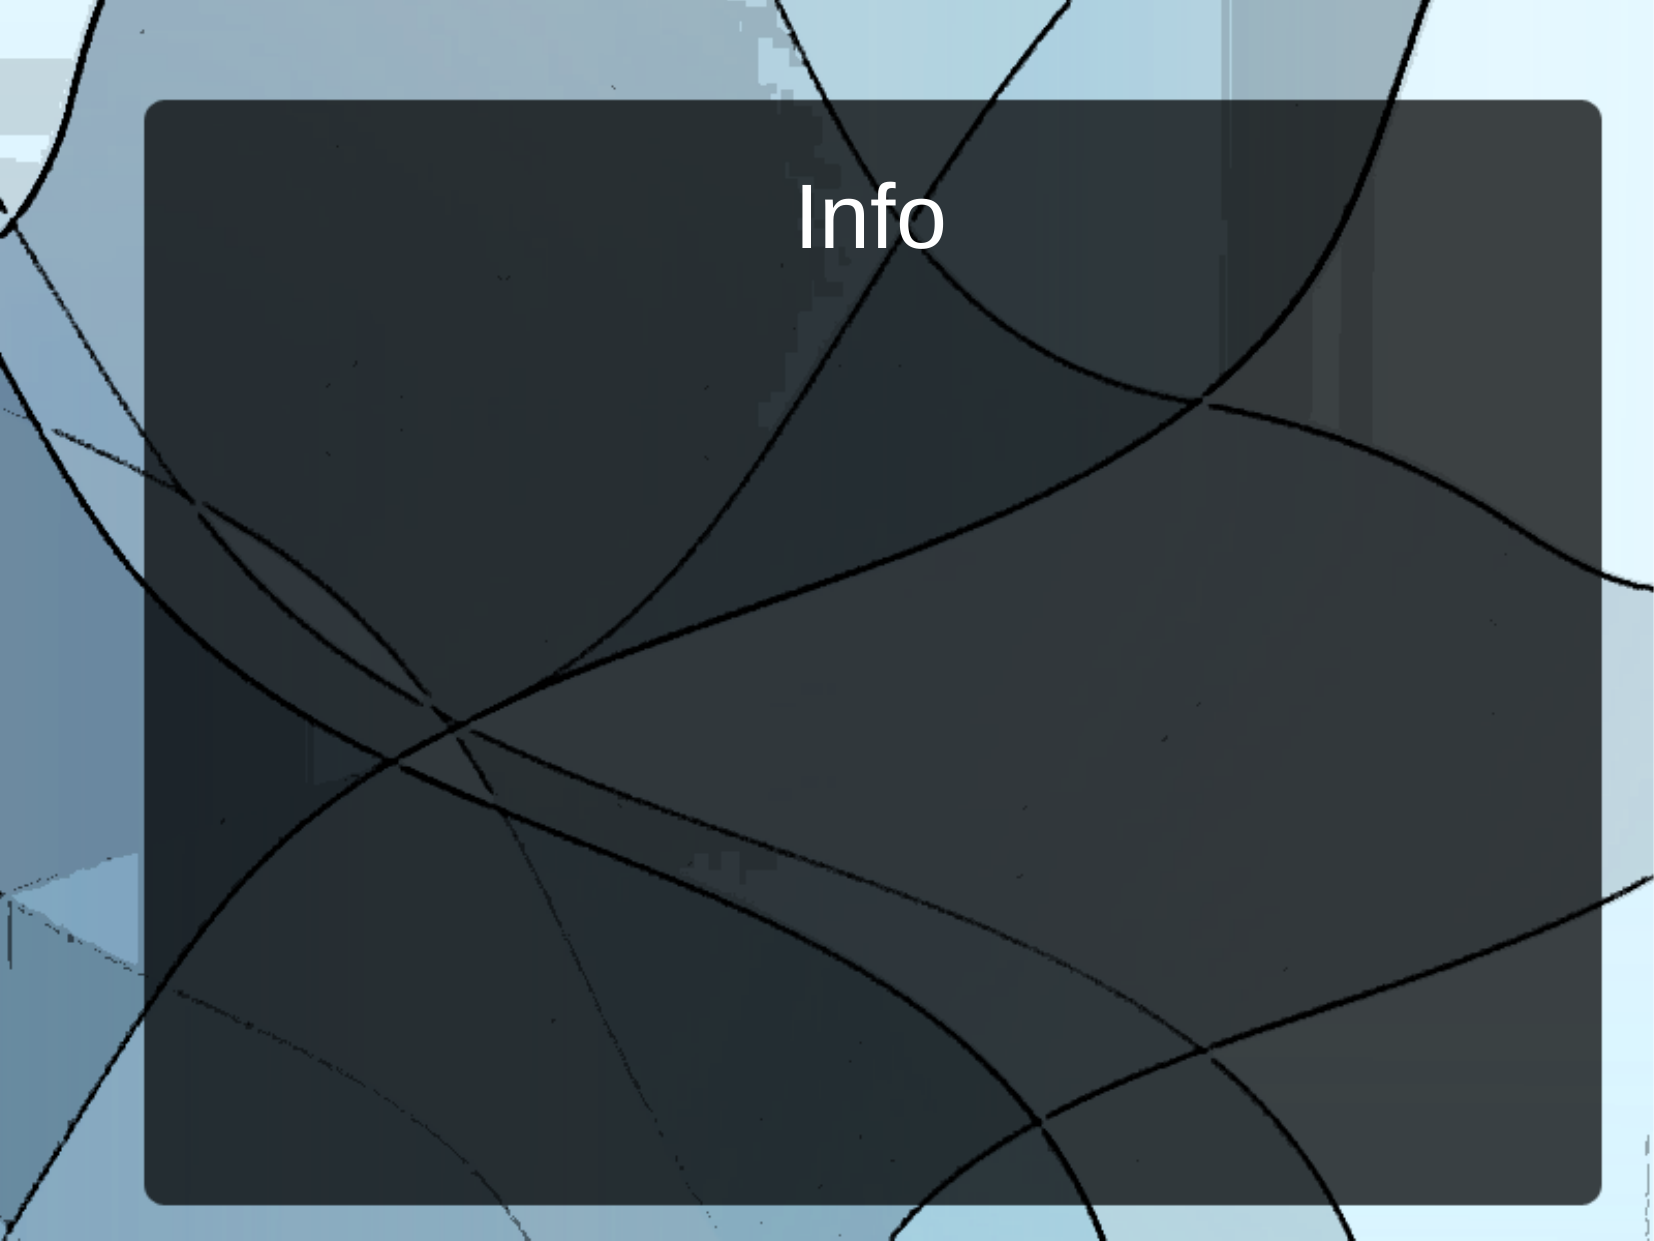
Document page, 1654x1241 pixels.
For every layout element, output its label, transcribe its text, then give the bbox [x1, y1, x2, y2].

picture [0, 0, 1654, 1241]
title Info [159, 108, 1583, 325]
